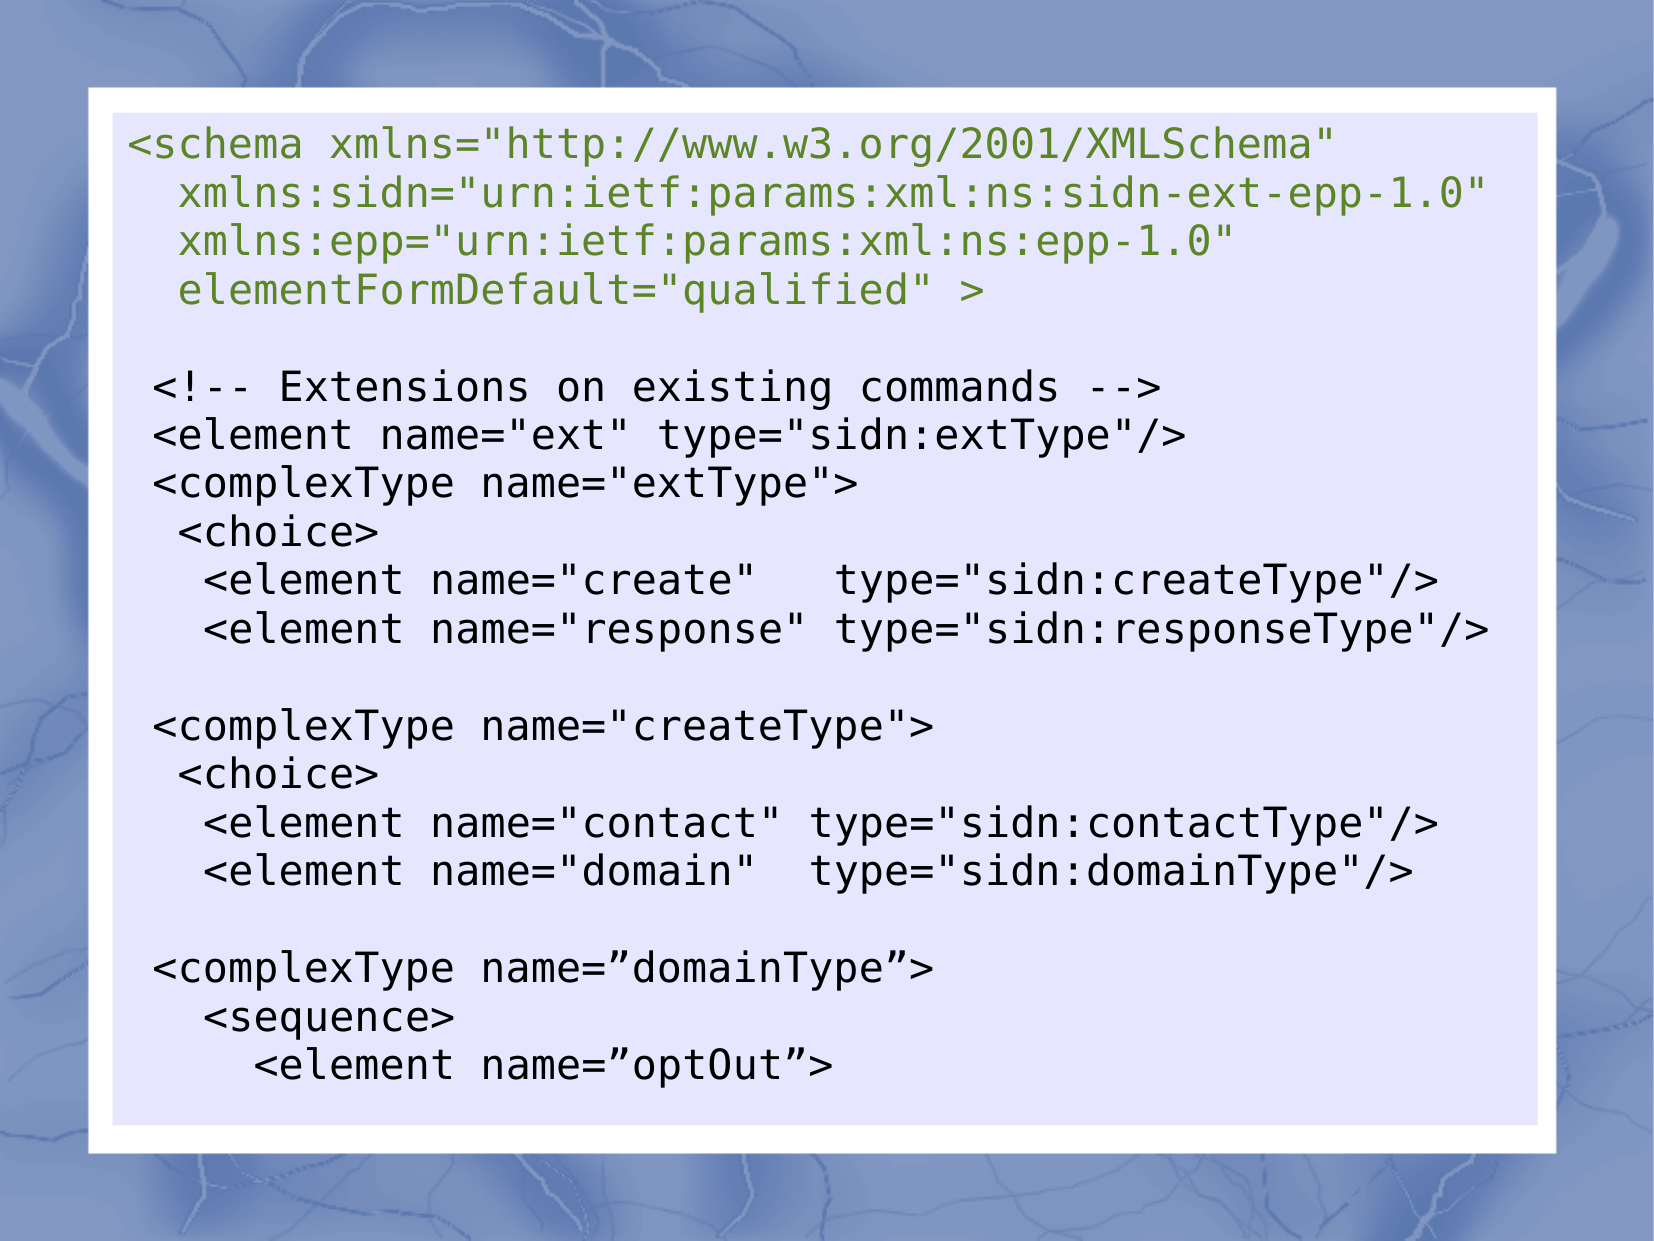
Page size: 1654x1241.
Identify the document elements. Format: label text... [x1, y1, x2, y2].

picture [0, 0, 1654, 1241]
text_box <schema xmlns="http://www.w3.org/2001/XMLSchema" xmlns:sidn="urn:ietf:params:xml:ns:sidn-ext-epp-1.0" xmlns:epp="urn:ietf:params:xml:ns:epp-1.0" elementFormDefault="qualified" > <!-- Extensions on existing commands --> <element name="ext" type="sidn:extType"/> <complexType name="extType"> <choice> <element name="create" type="sidn:createType"/> <element name="response" type="sidn:responseType"/> <complexType name="createType"> <choice> <element name="contact" type="sidn:contactType"/> <element name="domain" type="sidn:domainType"/> <complexType name=”domainType”> <sequence> <element name=”optOut”> [112, 112, 1538, 1126]
